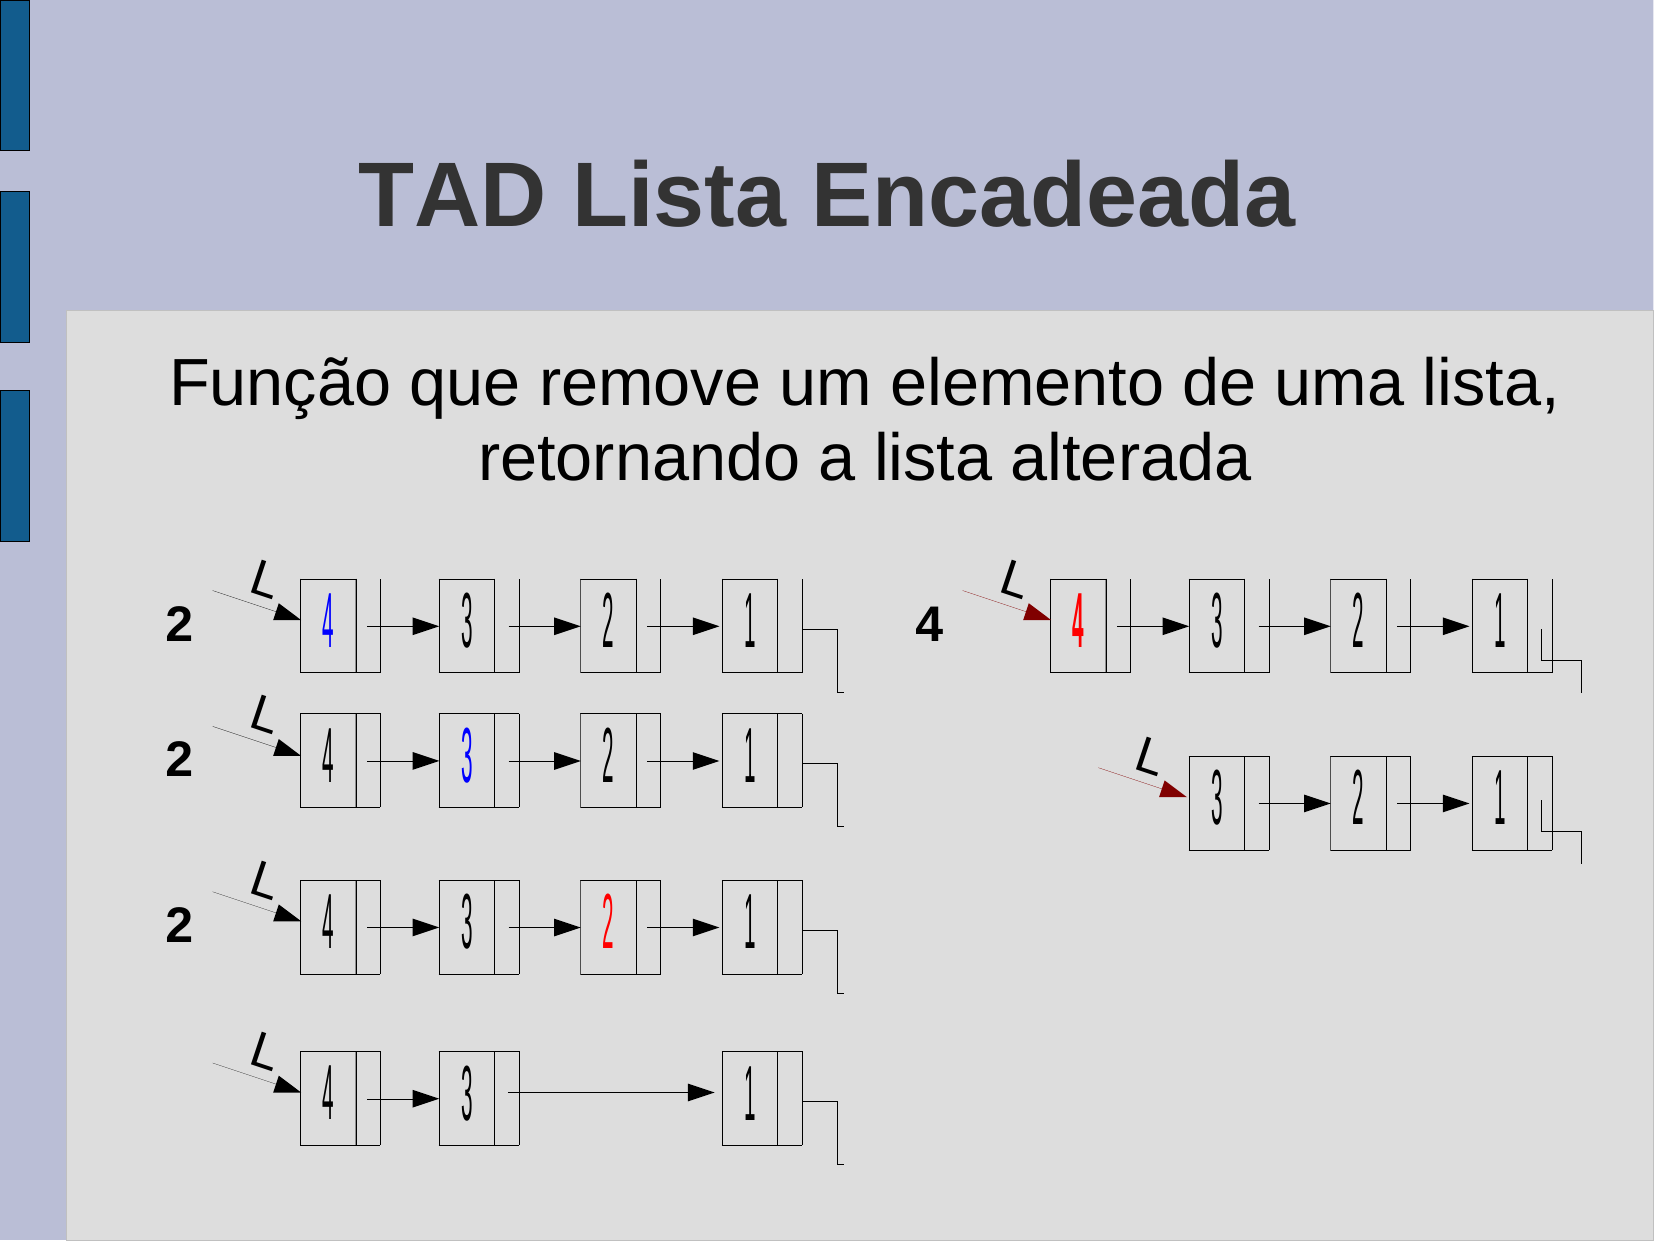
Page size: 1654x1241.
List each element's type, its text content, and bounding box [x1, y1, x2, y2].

title TAD Lista Encadeada [121, 91, 1534, 299]
chart [1188, 578, 1271, 680]
chart [721, 1051, 804, 1152]
chart [1188, 756, 1271, 857]
chart [1330, 756, 1412, 857]
chart [1050, 578, 1132, 680]
chart [300, 578, 382, 680]
chart [580, 880, 662, 981]
chart [721, 578, 804, 680]
chart [721, 713, 804, 814]
chart [438, 880, 521, 981]
text_box 2 [165, 731, 194, 789]
chart [300, 713, 382, 814]
chart [580, 578, 662, 680]
text_box 4 [915, 596, 944, 654]
chart [438, 578, 521, 680]
chart [300, 880, 382, 981]
chart [438, 1051, 521, 1152]
chart [300, 1051, 382, 1152]
chart [1471, 578, 1554, 680]
chart [721, 880, 804, 981]
chart [1330, 578, 1412, 680]
chart [1471, 756, 1554, 857]
text_box 2 [165, 897, 194, 955]
chart [580, 713, 662, 814]
chart [438, 713, 521, 814]
list Função que remove um elemento de uma lista, retornando a lista alterada [58, 344, 1654, 495]
text_box 2 [165, 596, 194, 654]
